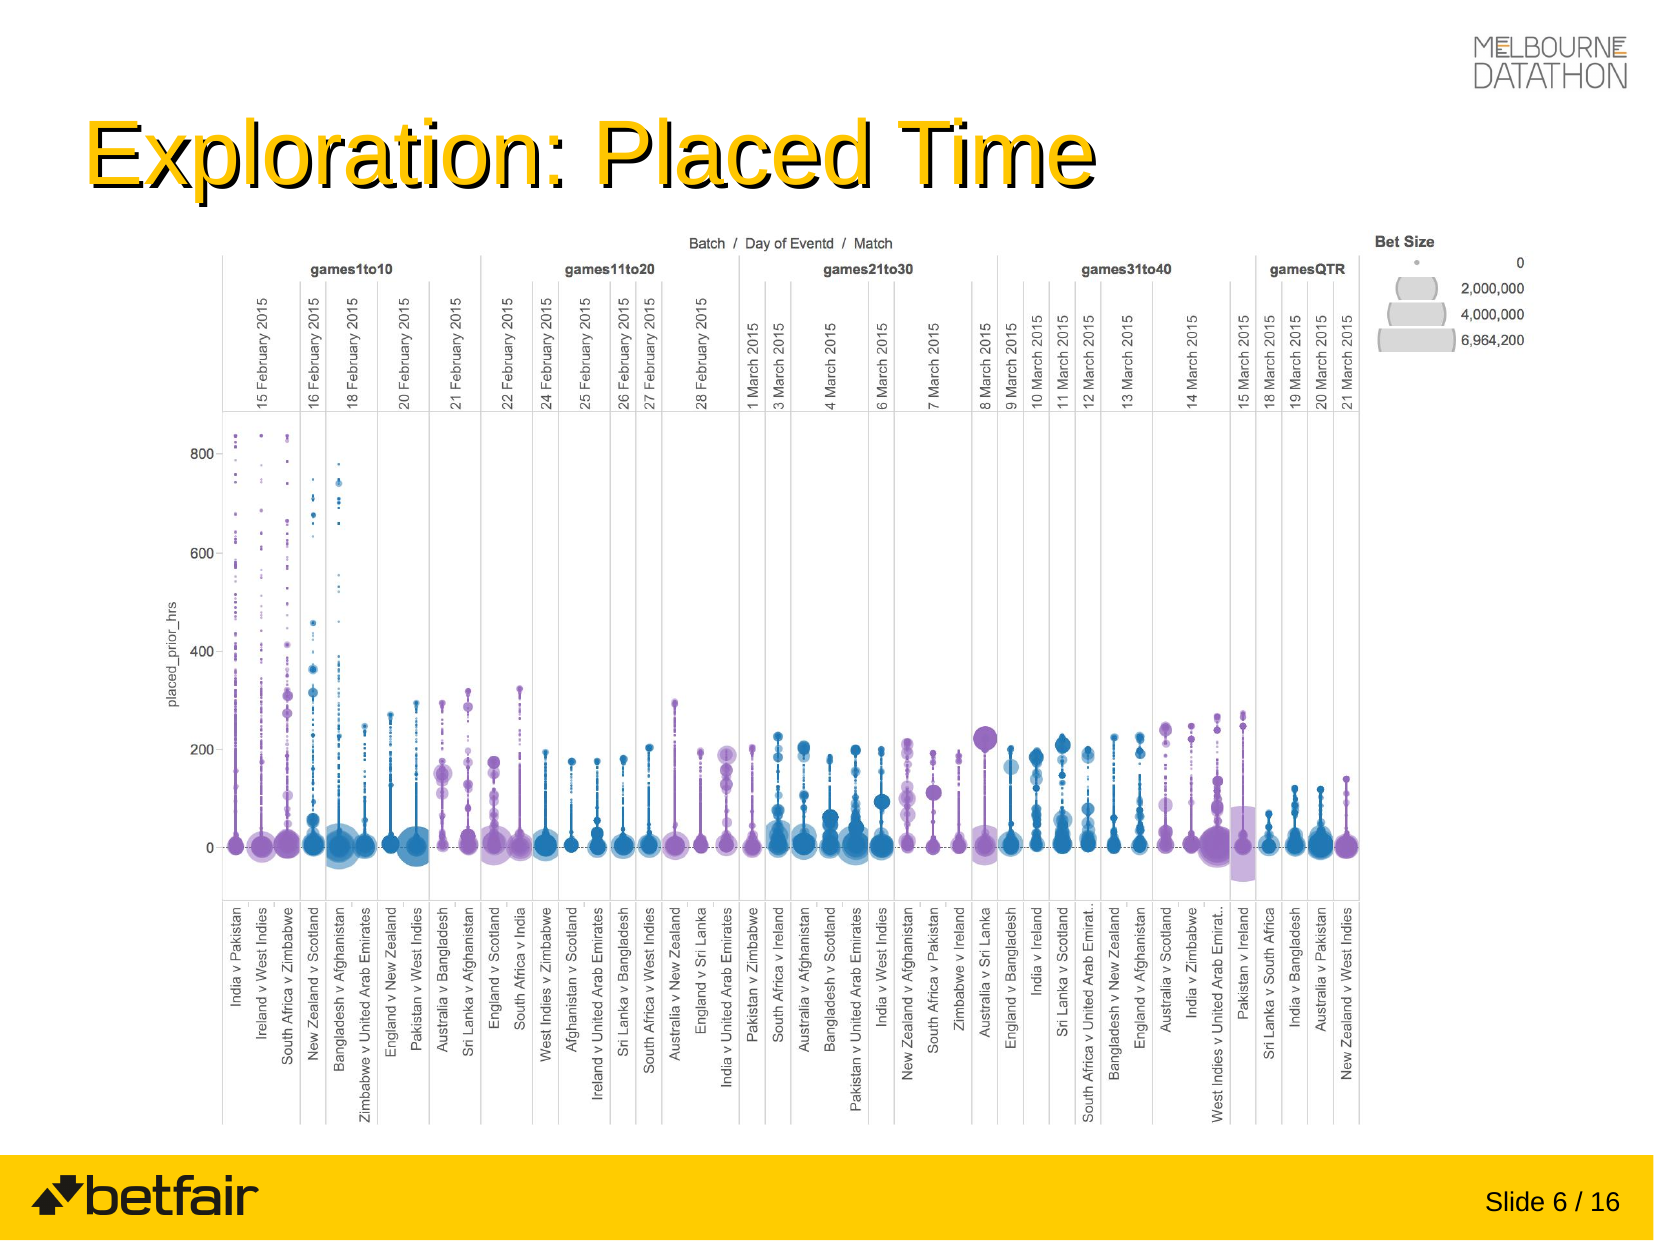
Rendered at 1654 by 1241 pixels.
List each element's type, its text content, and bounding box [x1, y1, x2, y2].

picture [159, 230, 1554, 1126]
picture [31, 1175, 259, 1215]
title Exploration: Placed Time [82, 49, 1571, 257]
picture [1470, 33, 1630, 92]
